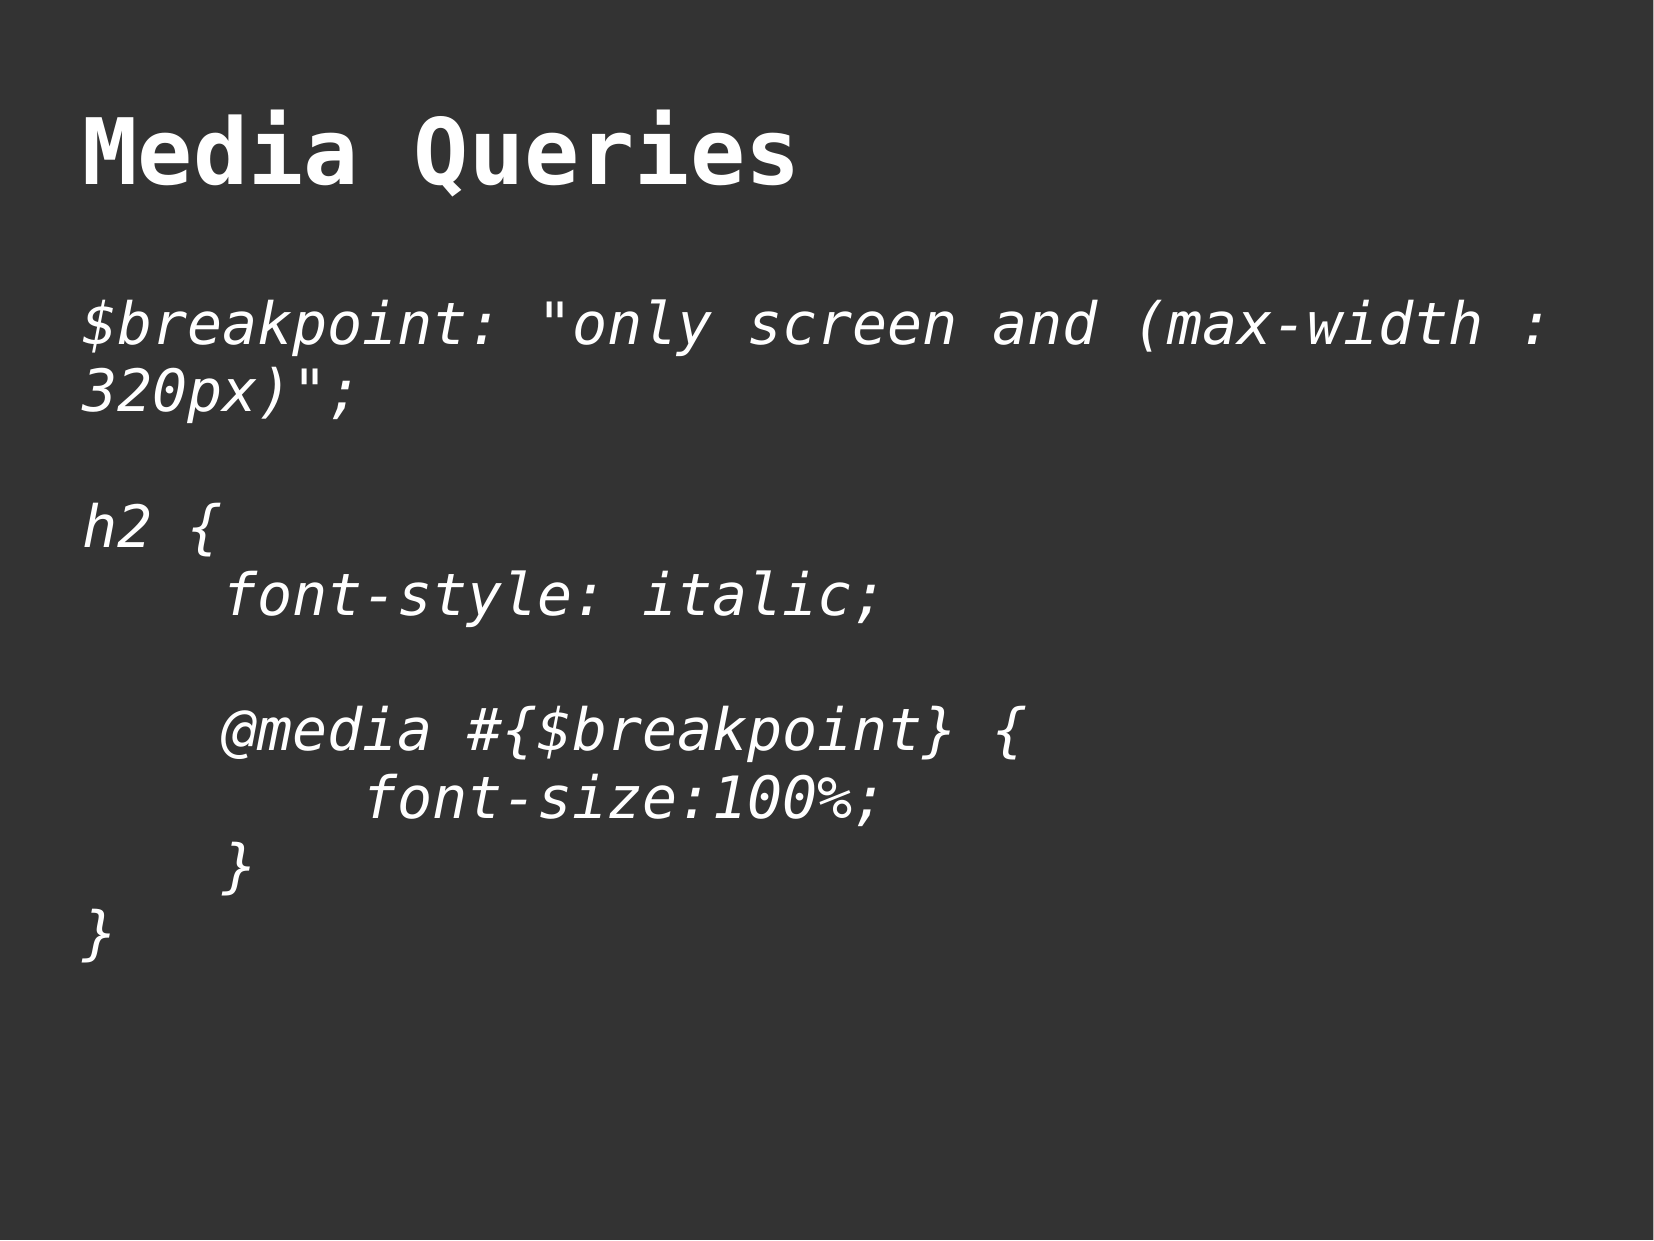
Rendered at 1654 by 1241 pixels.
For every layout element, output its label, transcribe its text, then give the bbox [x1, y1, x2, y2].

title Media Queries [82, 49, 1571, 257]
list $breakpoint: "only screen and (max-width : 320px)"; h2 { font-style: italic; @media #{$breakpoint} { font-size:100%; } } [82, 290, 1571, 1182]
